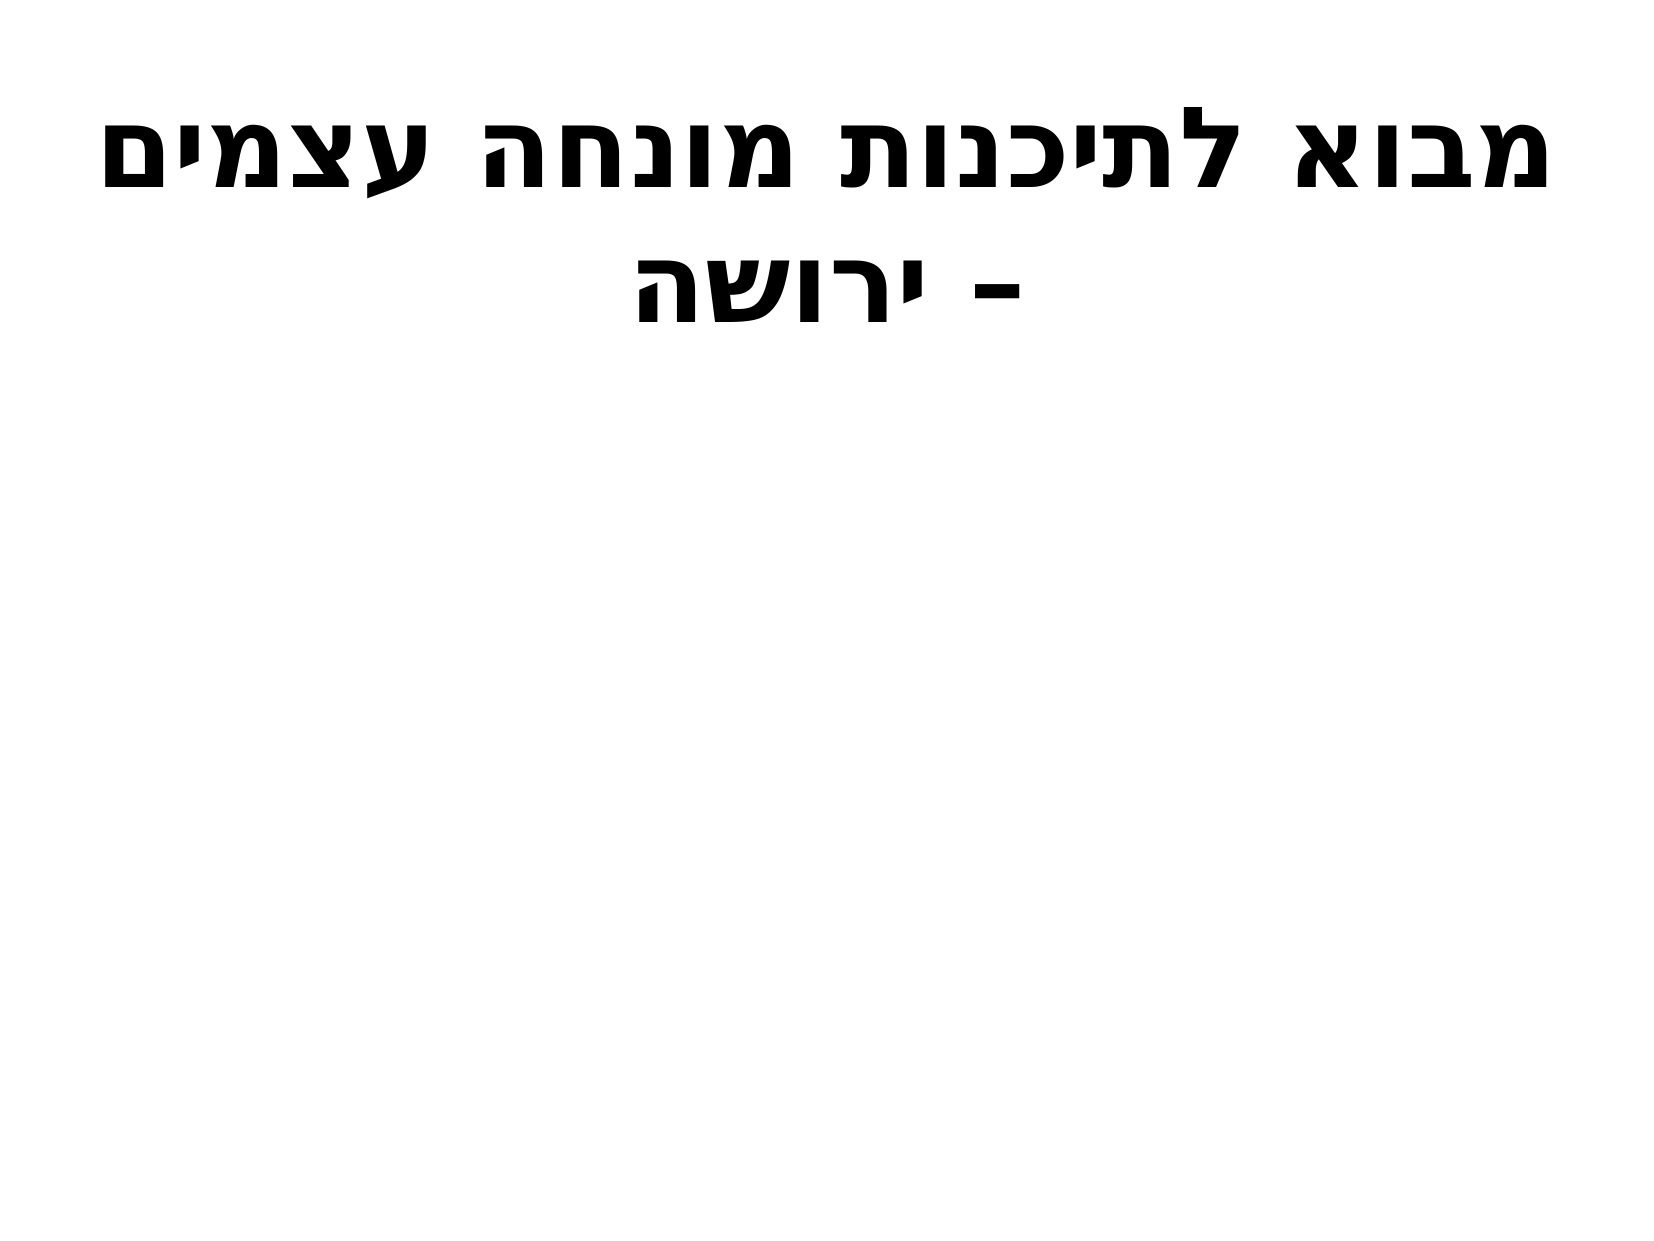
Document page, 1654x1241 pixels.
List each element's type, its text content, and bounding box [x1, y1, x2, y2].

title מבוא לתיכנות מונחה עצמים – ירושה [82, 75, 1571, 346]
